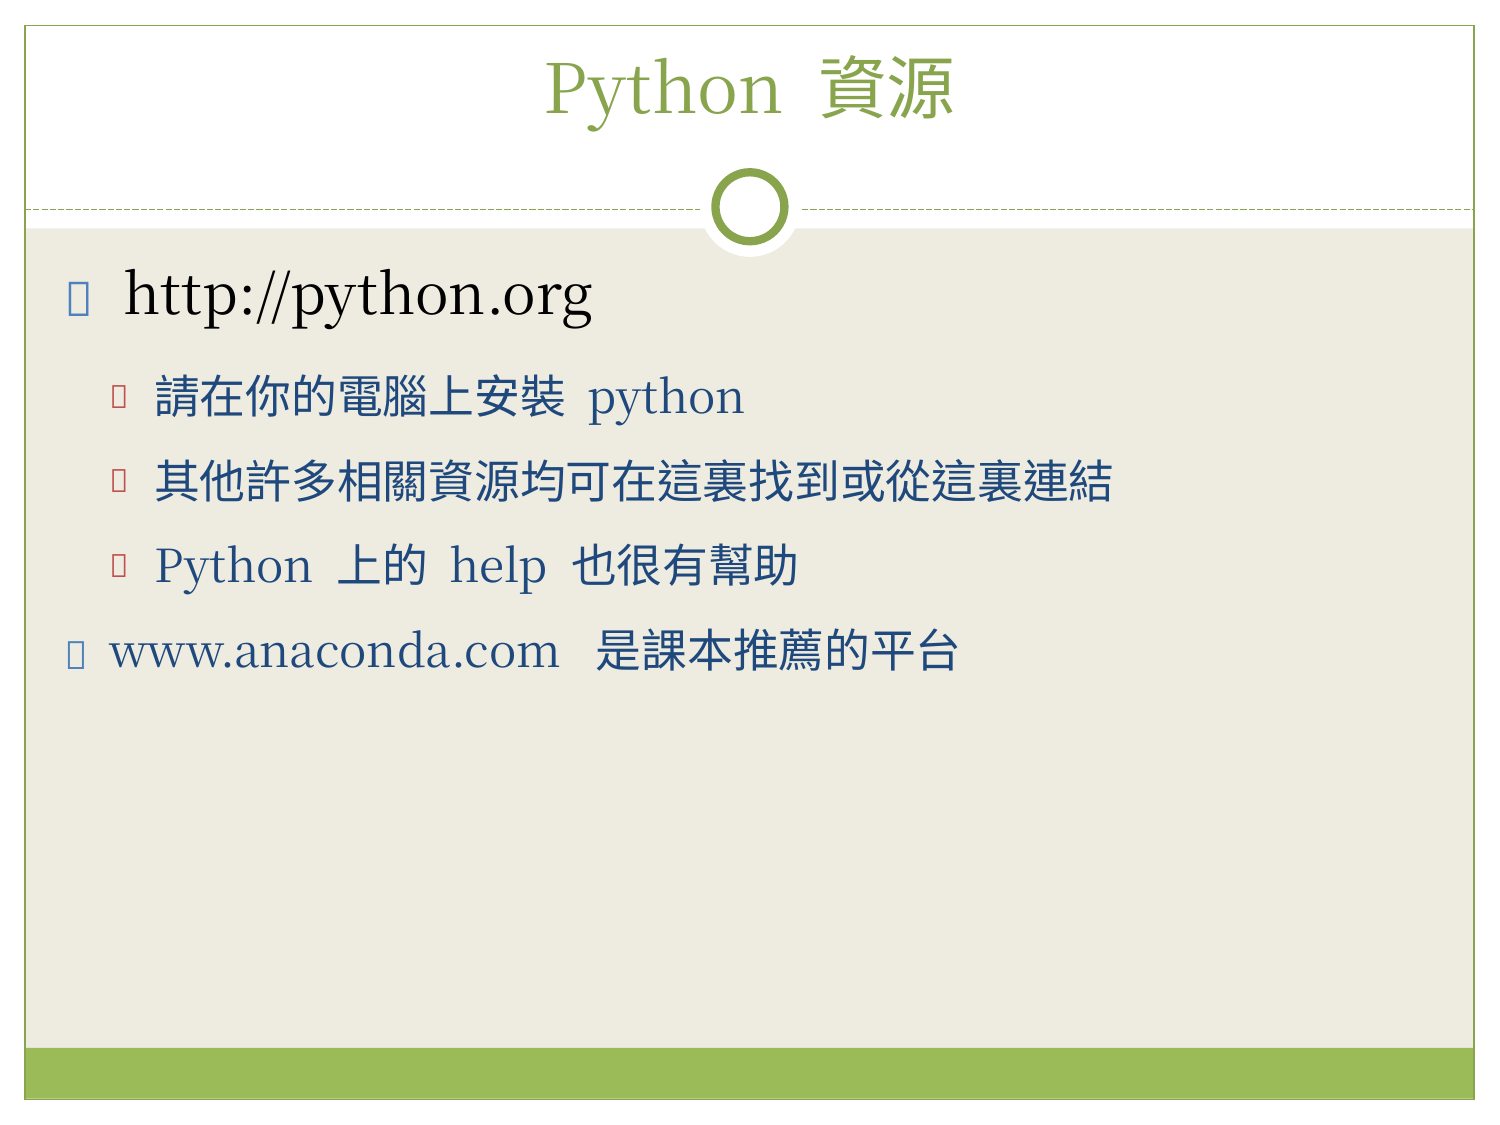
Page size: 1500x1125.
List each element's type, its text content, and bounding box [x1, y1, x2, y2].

list http://python.org 請在你的電腦上安裝 python 其他許多相關資源均可在這裏找到或從這裏連結 Python 上的 help 也很有幫助 www.anaconda.com 是課本推薦的平台 [49, 250, 1445, 1001]
title Python 資源 [49, 37, 1450, 162]
